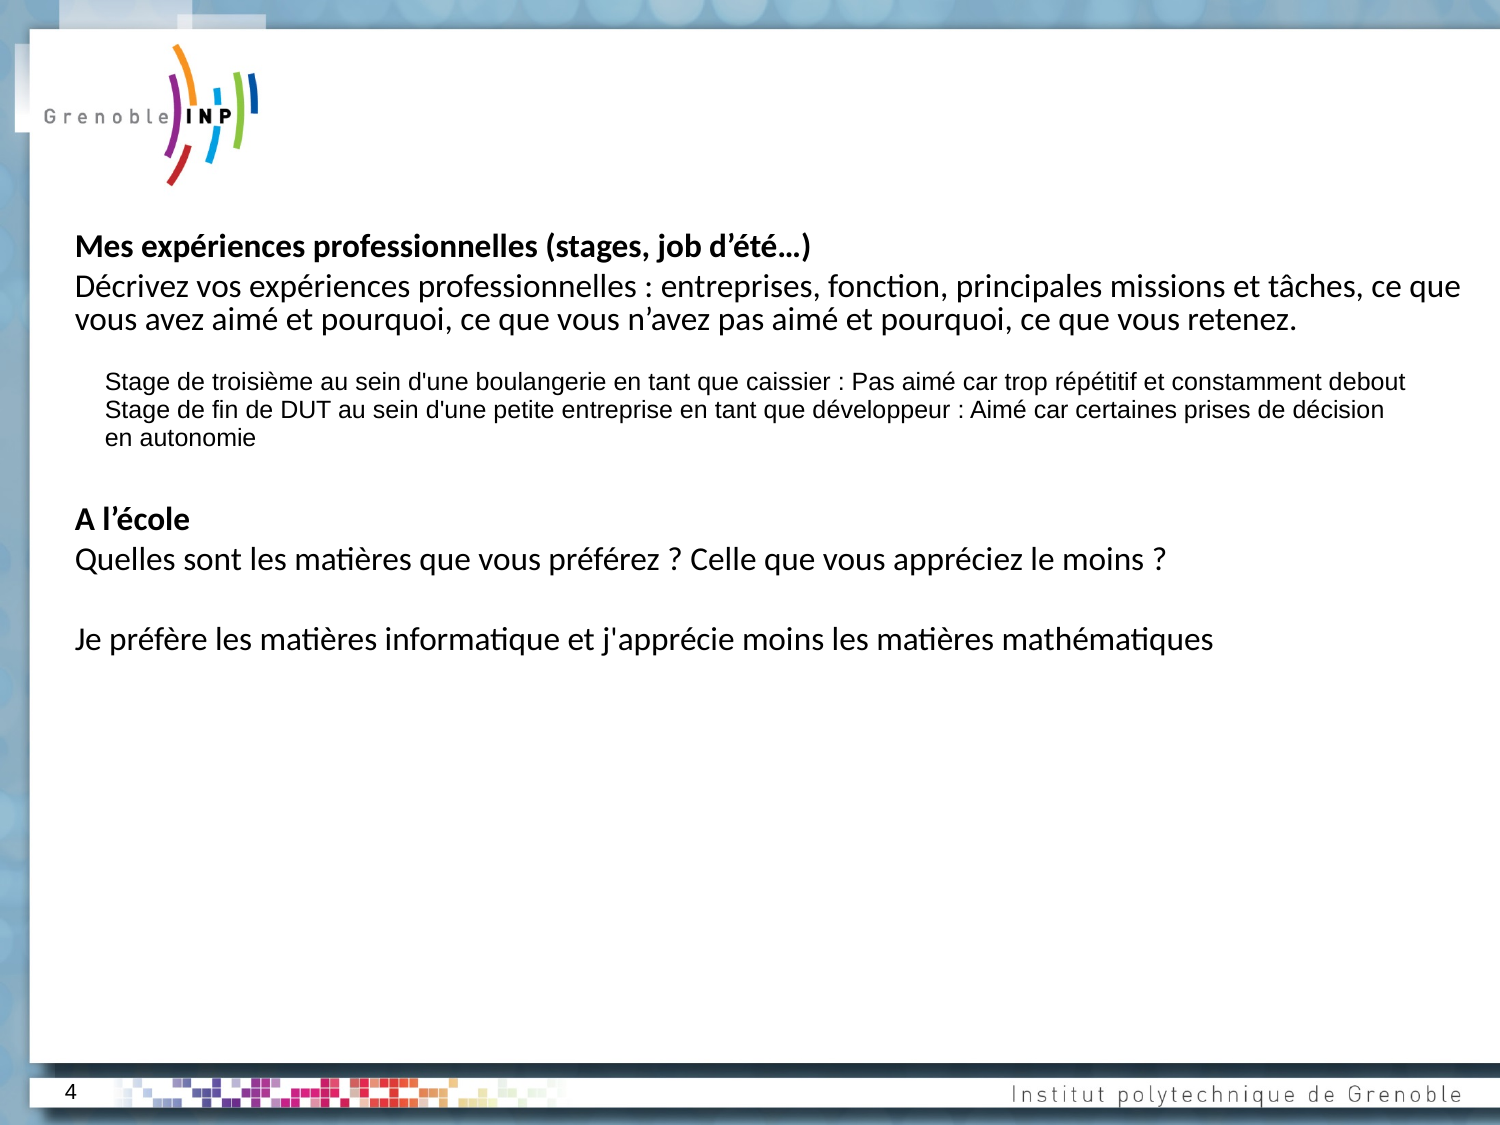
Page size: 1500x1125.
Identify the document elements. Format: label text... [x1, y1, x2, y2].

picture [0, 0, 1500, 1125]
text_box Stage de troisième au sein d'une boulangerie en tant que caissier : Pas aimé car trop répétitif et constamment debout Stage de fin de DUT au sein d'une petite entreprise en tant que développeur : Aimé car certaines prises de décision en autonomie [90, 360, 1424, 459]
text_box Mes expériences professionnelles (stages, job d’été…) Décrivez vos expériences professionnelles : entreprises, fonction, principales missions et tâches, ce que vous avez aimé et pourquoi, ce que vous n’avez pas aimé et pourquoi, ce que vous retenez. A l’école Quelles sont les matières que vous préférez ? Celle que vous appréciez le moins ? Je préfère les matières informatique et j'apprécie moins les matières mathématiques [60, 224, 1500, 666]
